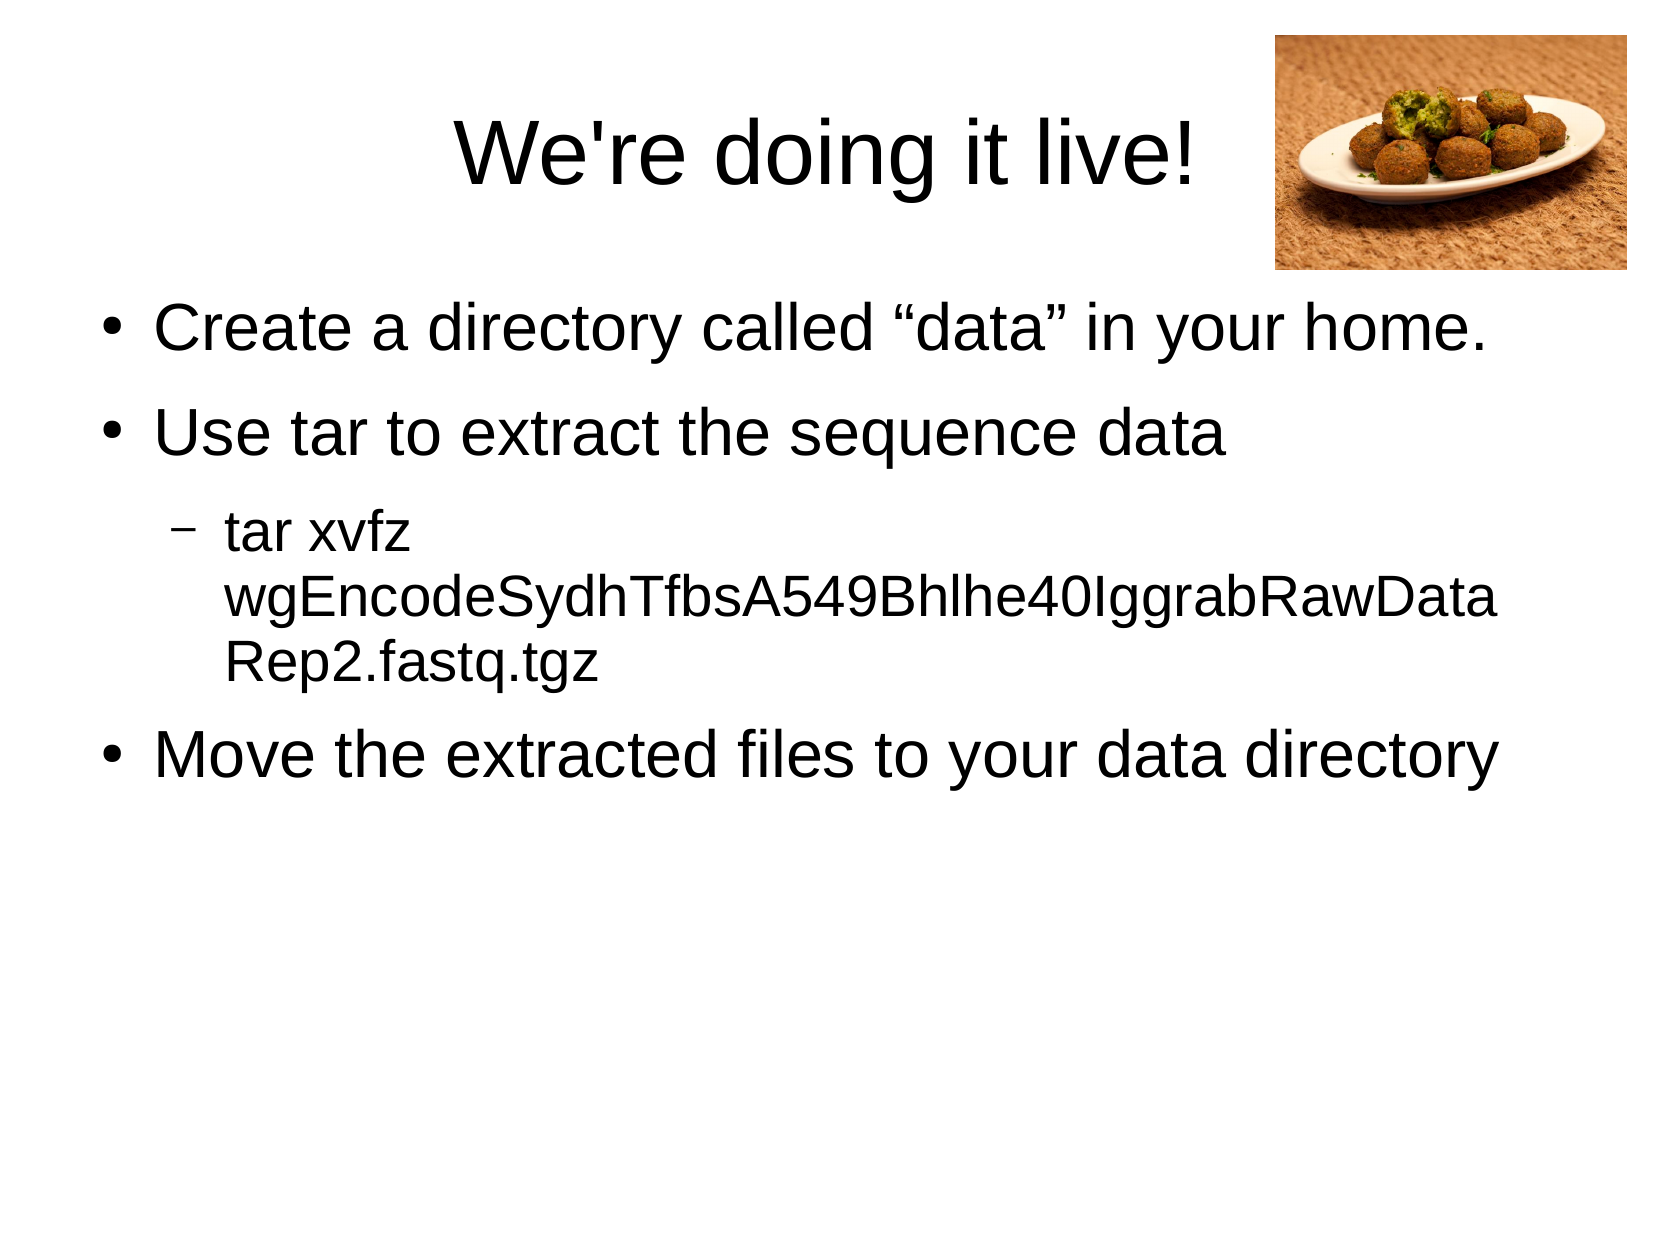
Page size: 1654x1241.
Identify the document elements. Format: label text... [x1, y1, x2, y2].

picture [1275, 35, 1627, 271]
title We're doing it live! [82, 49, 1275, 257]
list Create a directory called “data” in your home. Use tar to extract the sequence data tar xvfz wgEncodeSydhTfbsA549Bhlhe40IggrabRawDataRep2.fastq.tgz Move the extracted files to your data directory [82, 290, 1538, 1010]
